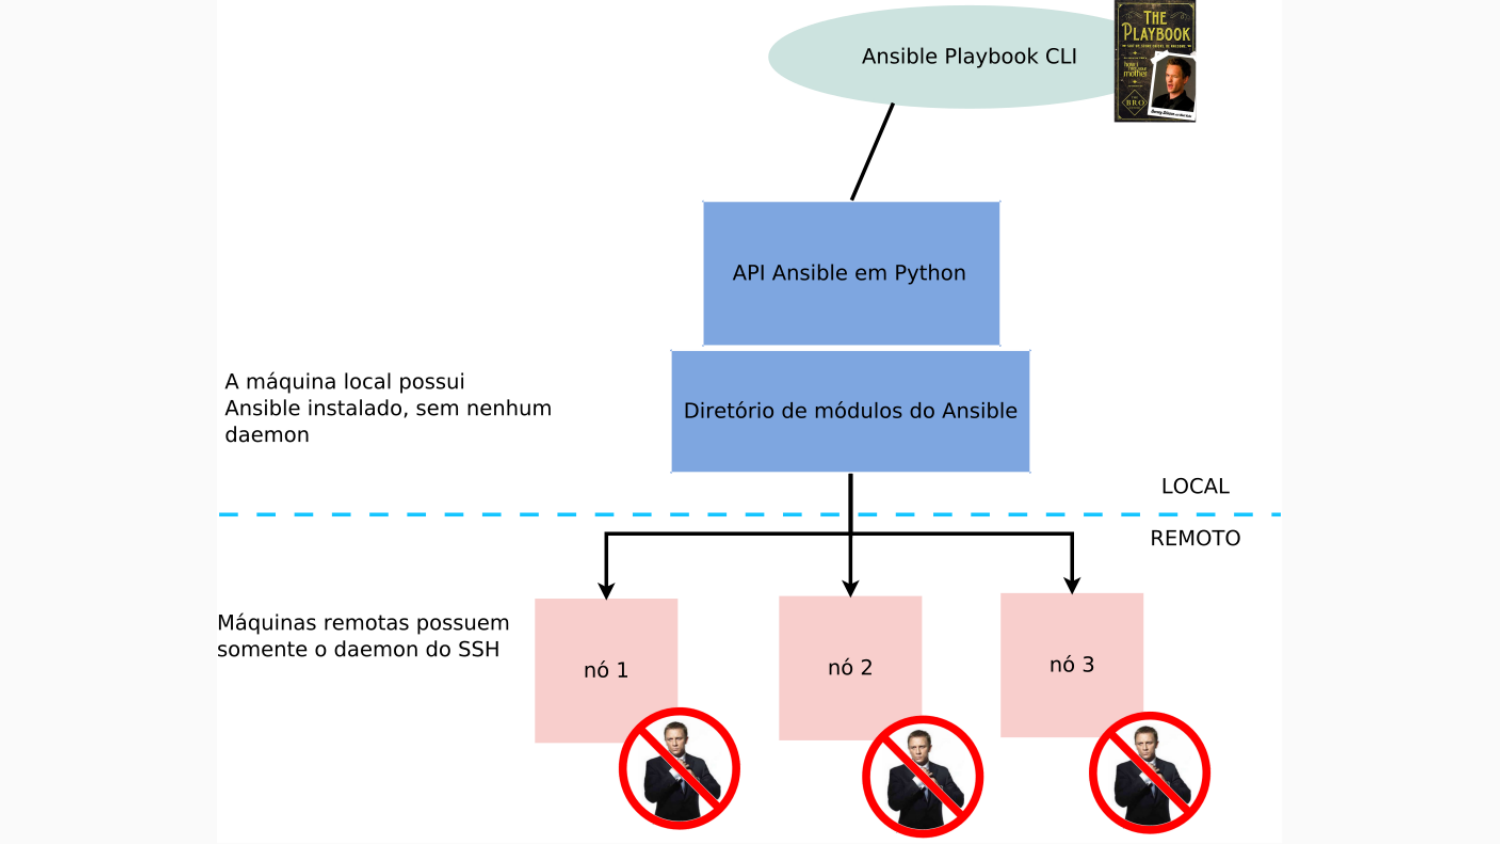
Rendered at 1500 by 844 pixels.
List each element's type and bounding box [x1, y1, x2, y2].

picture [217, 0, 1283, 844]
